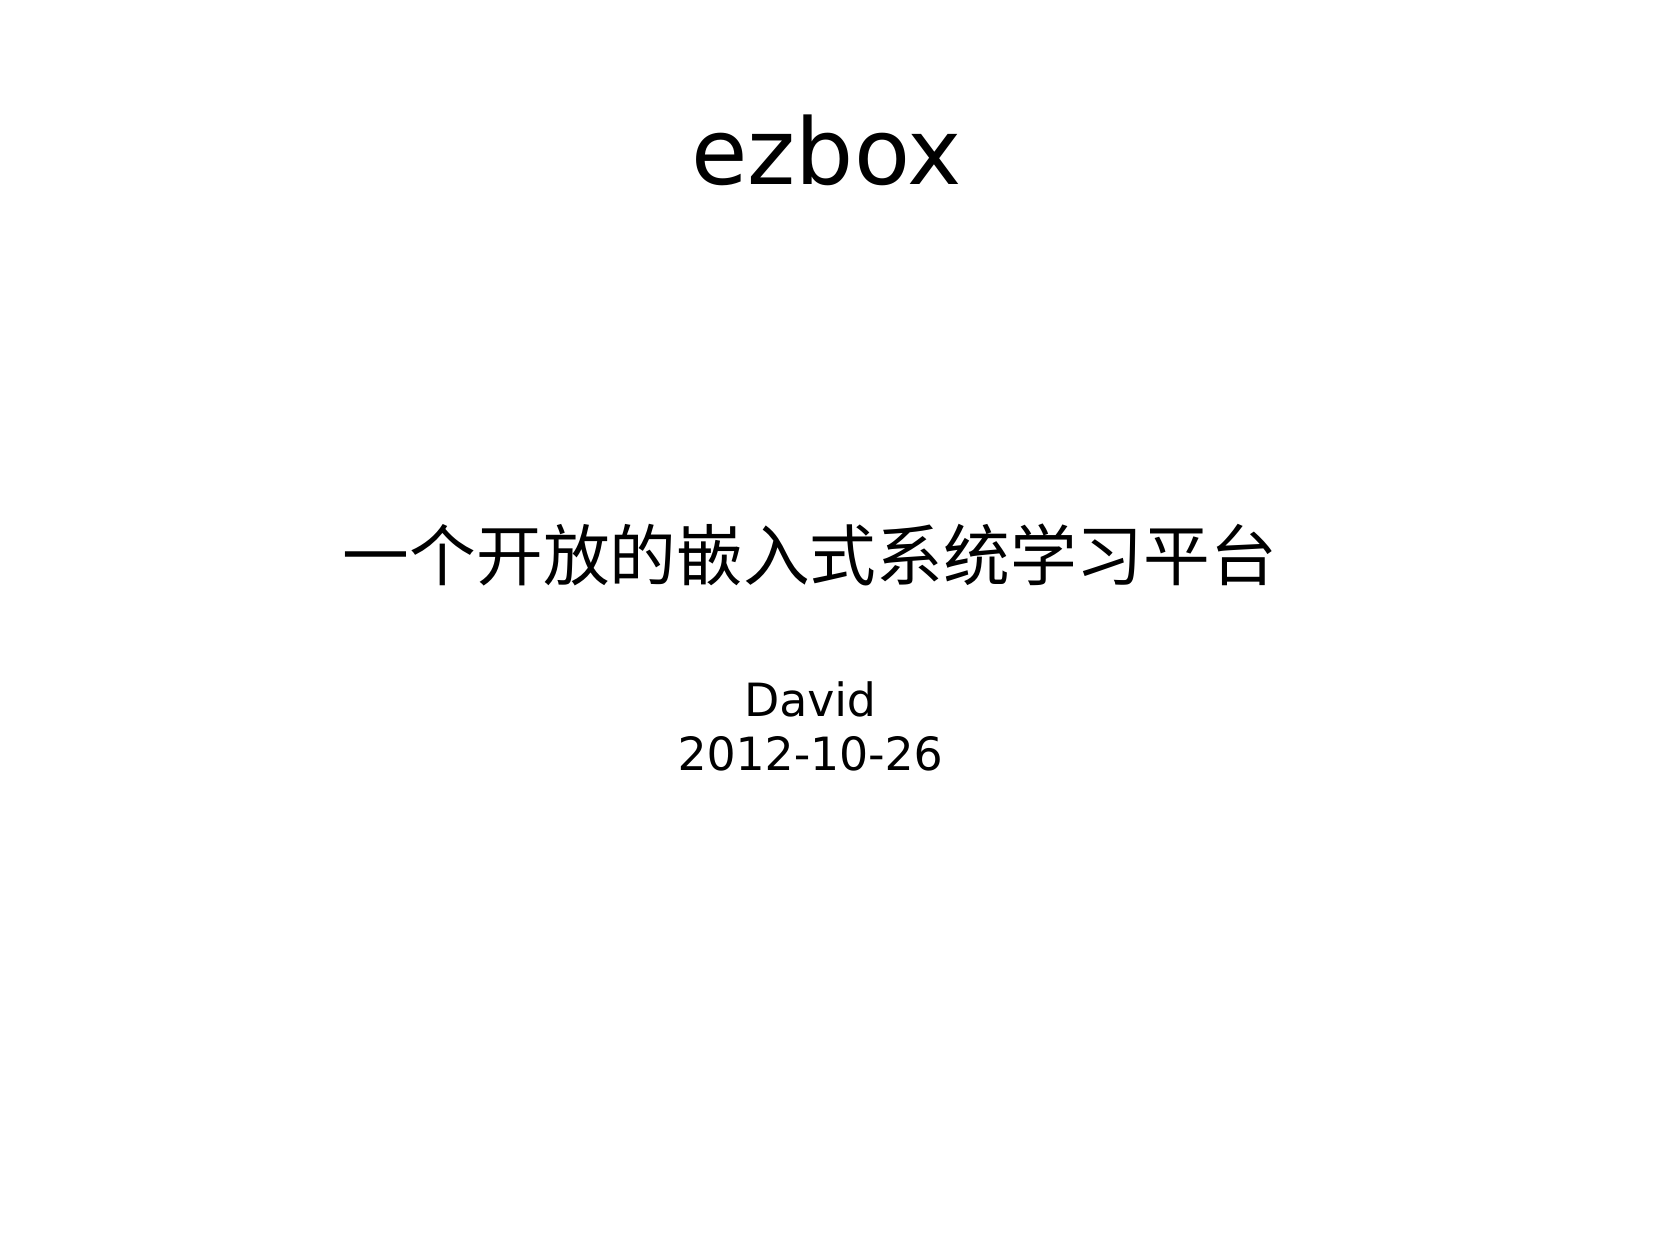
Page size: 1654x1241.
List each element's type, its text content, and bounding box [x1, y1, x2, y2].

title ezbox [82, 49, 1571, 257]
subtitle 一个开放的嵌入式系统学习平台 David 2012-10-26 [82, 290, 1538, 1010]
